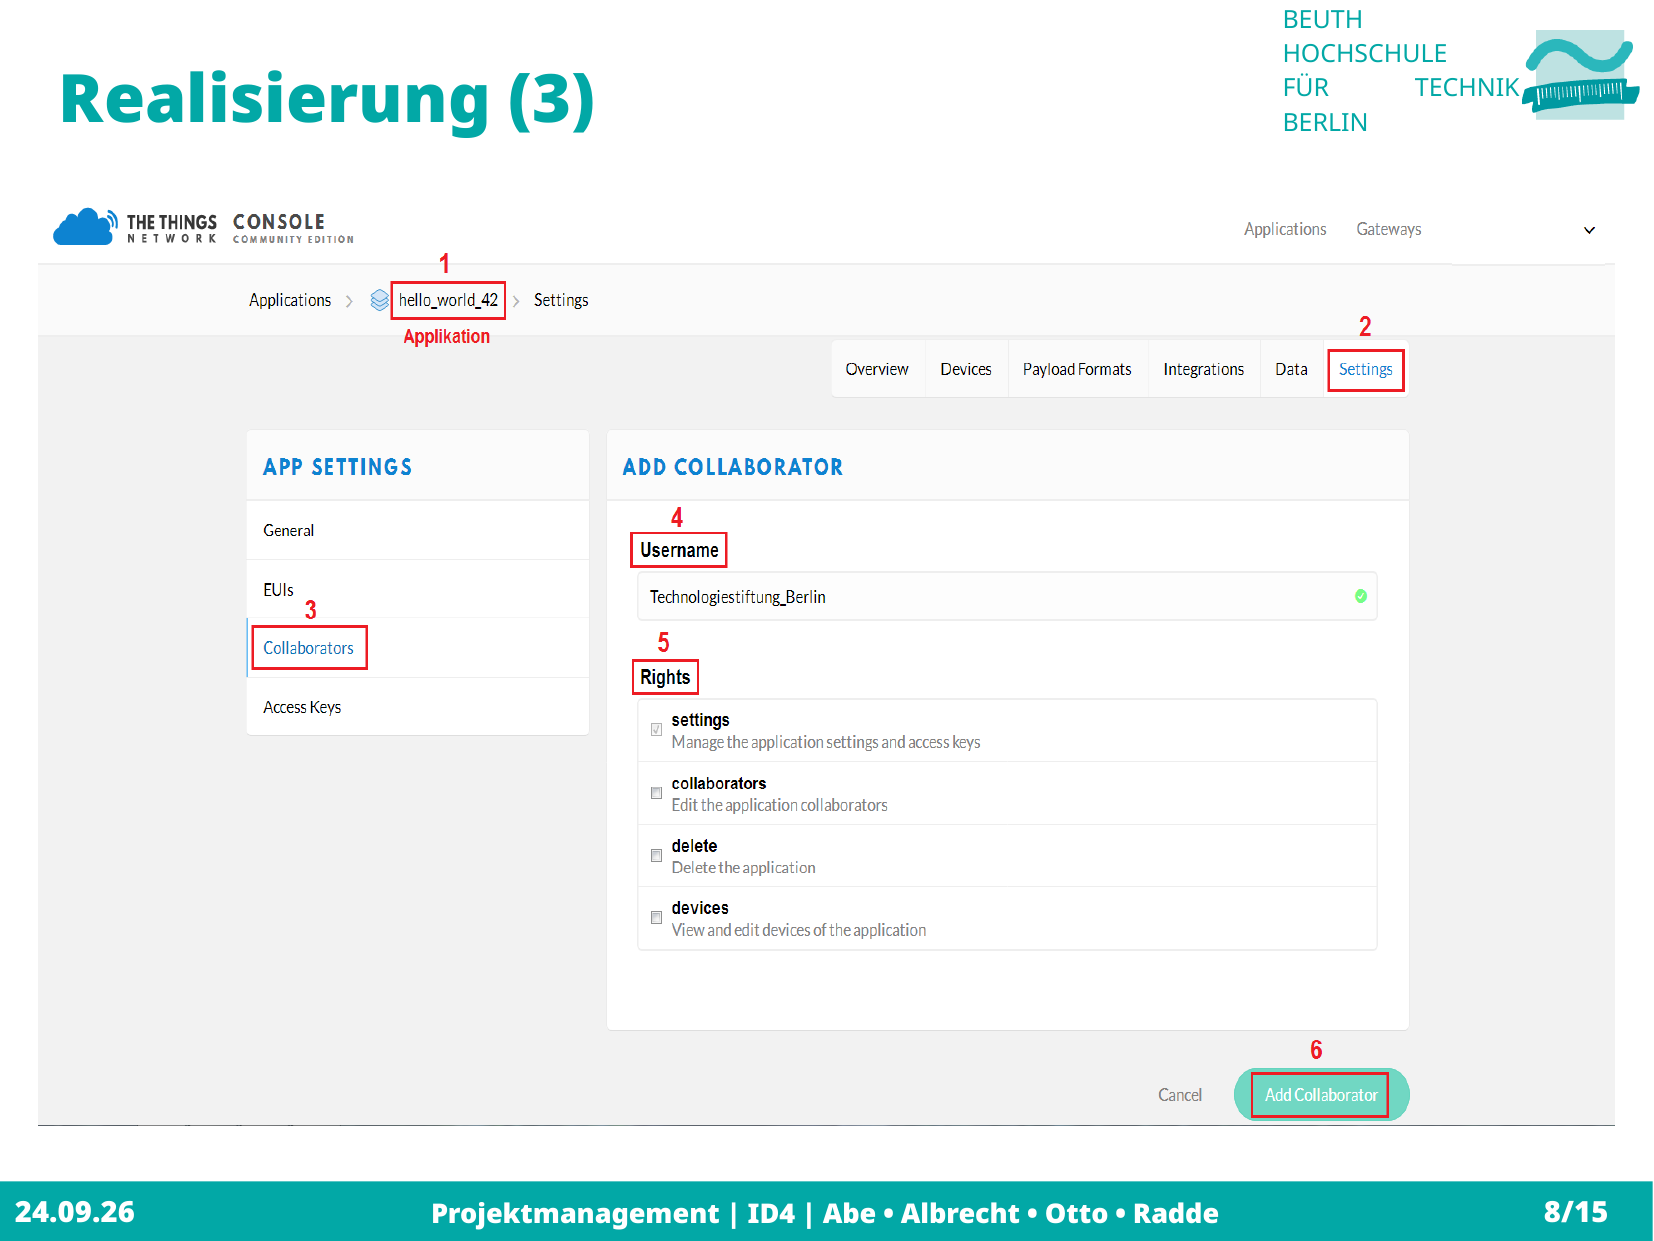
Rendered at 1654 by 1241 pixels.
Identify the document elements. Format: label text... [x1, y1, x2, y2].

picture [1522, 30, 1640, 120]
title Realisierung (3) [58, 35, 1240, 142]
picture [38, 194, 1615, 1127]
